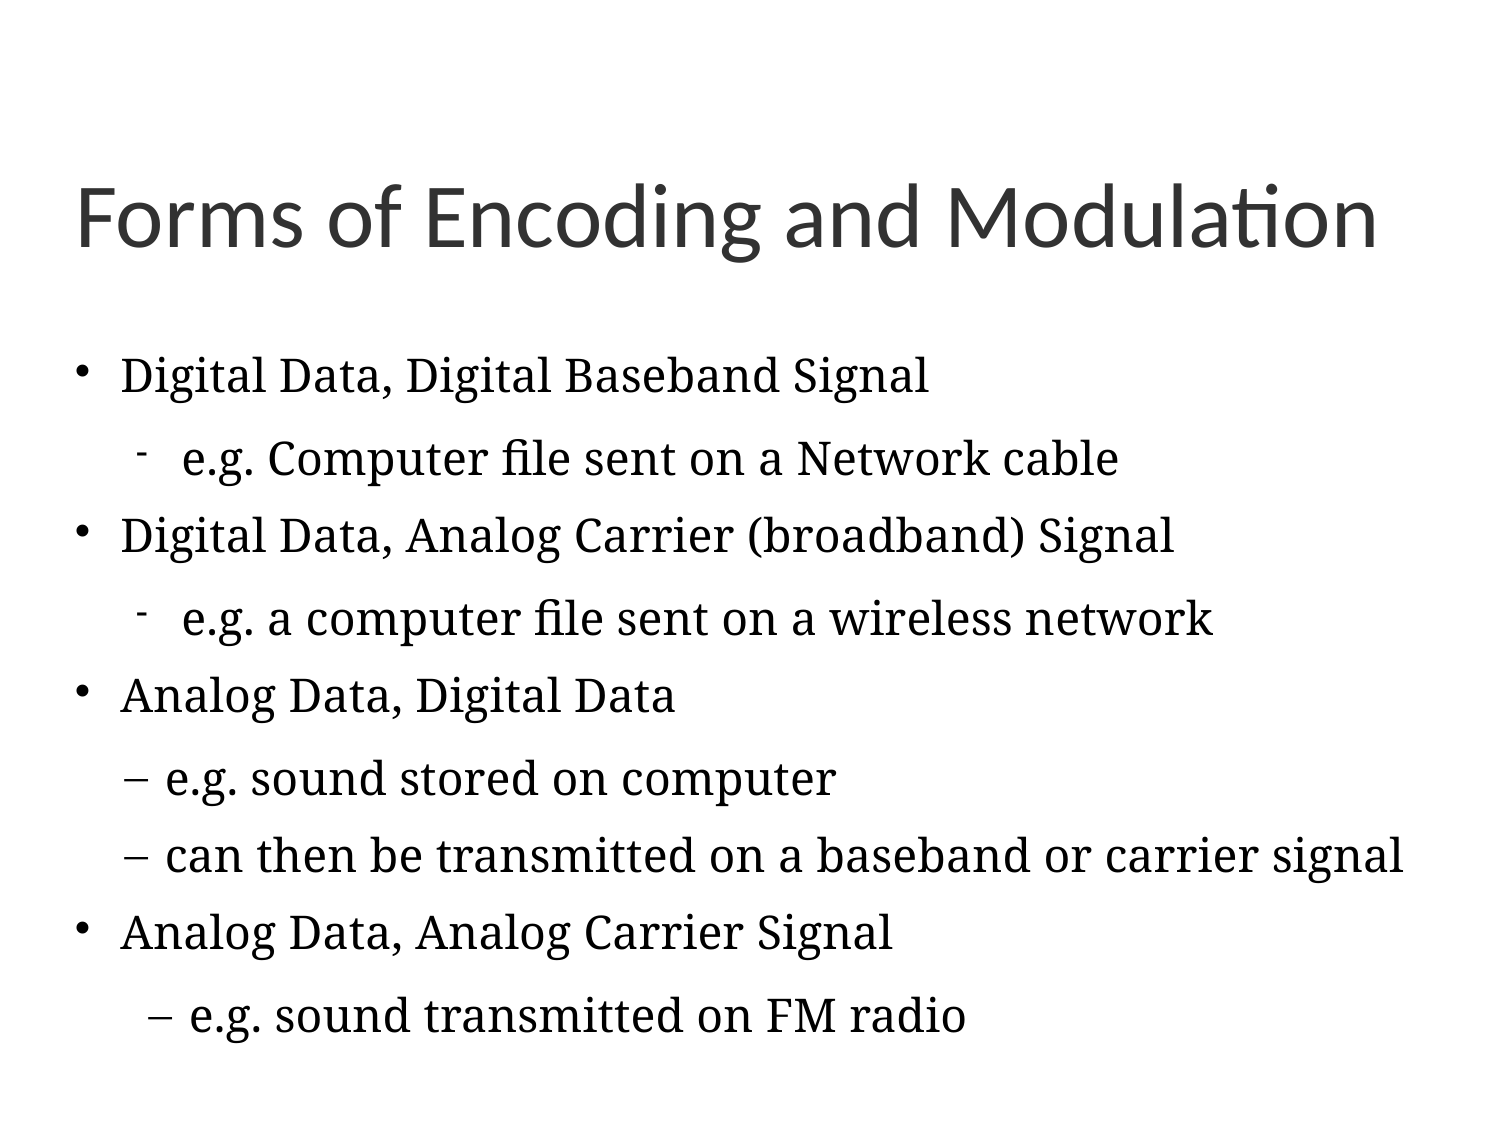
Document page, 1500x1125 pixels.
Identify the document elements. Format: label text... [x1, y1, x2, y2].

title Forms of Encoding and Modulation [75, 115, 1426, 304]
list Digital Data, Digital Baseband Signal e.g. Computer file sent on a Network cable Digital Data, Analog Carrier (broadband) Signal e.g. a computer file sent on a wireless network Analog Data, Digital Data e.g. sound stored on computer can then be transmitted on a baseband or carrier signal Analog Data, Analog Carrier Signal e.g. sound transmitted on FM radio [60, 345, 1411, 1066]
